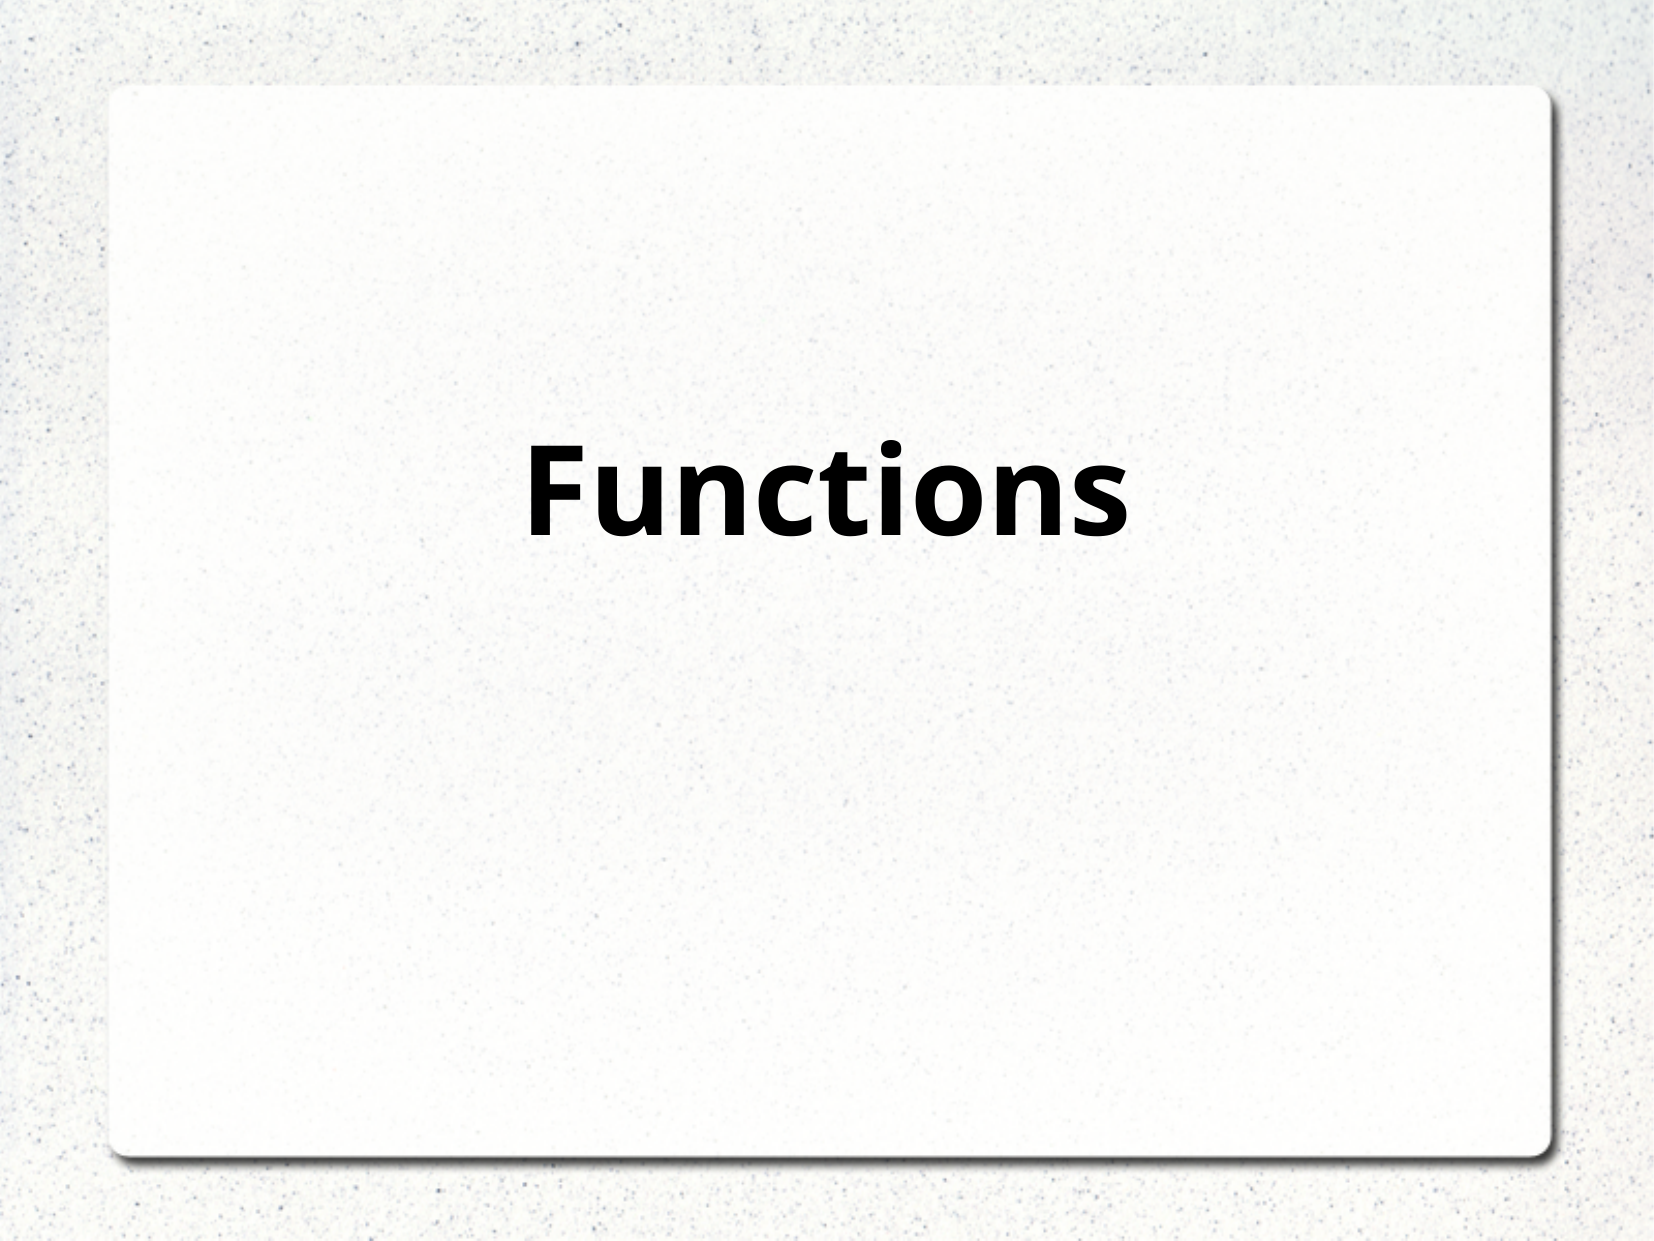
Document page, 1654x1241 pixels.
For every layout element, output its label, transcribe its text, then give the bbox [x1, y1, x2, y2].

picture [0, 0, 1654, 1241]
title Functions [118, 383, 1536, 591]
